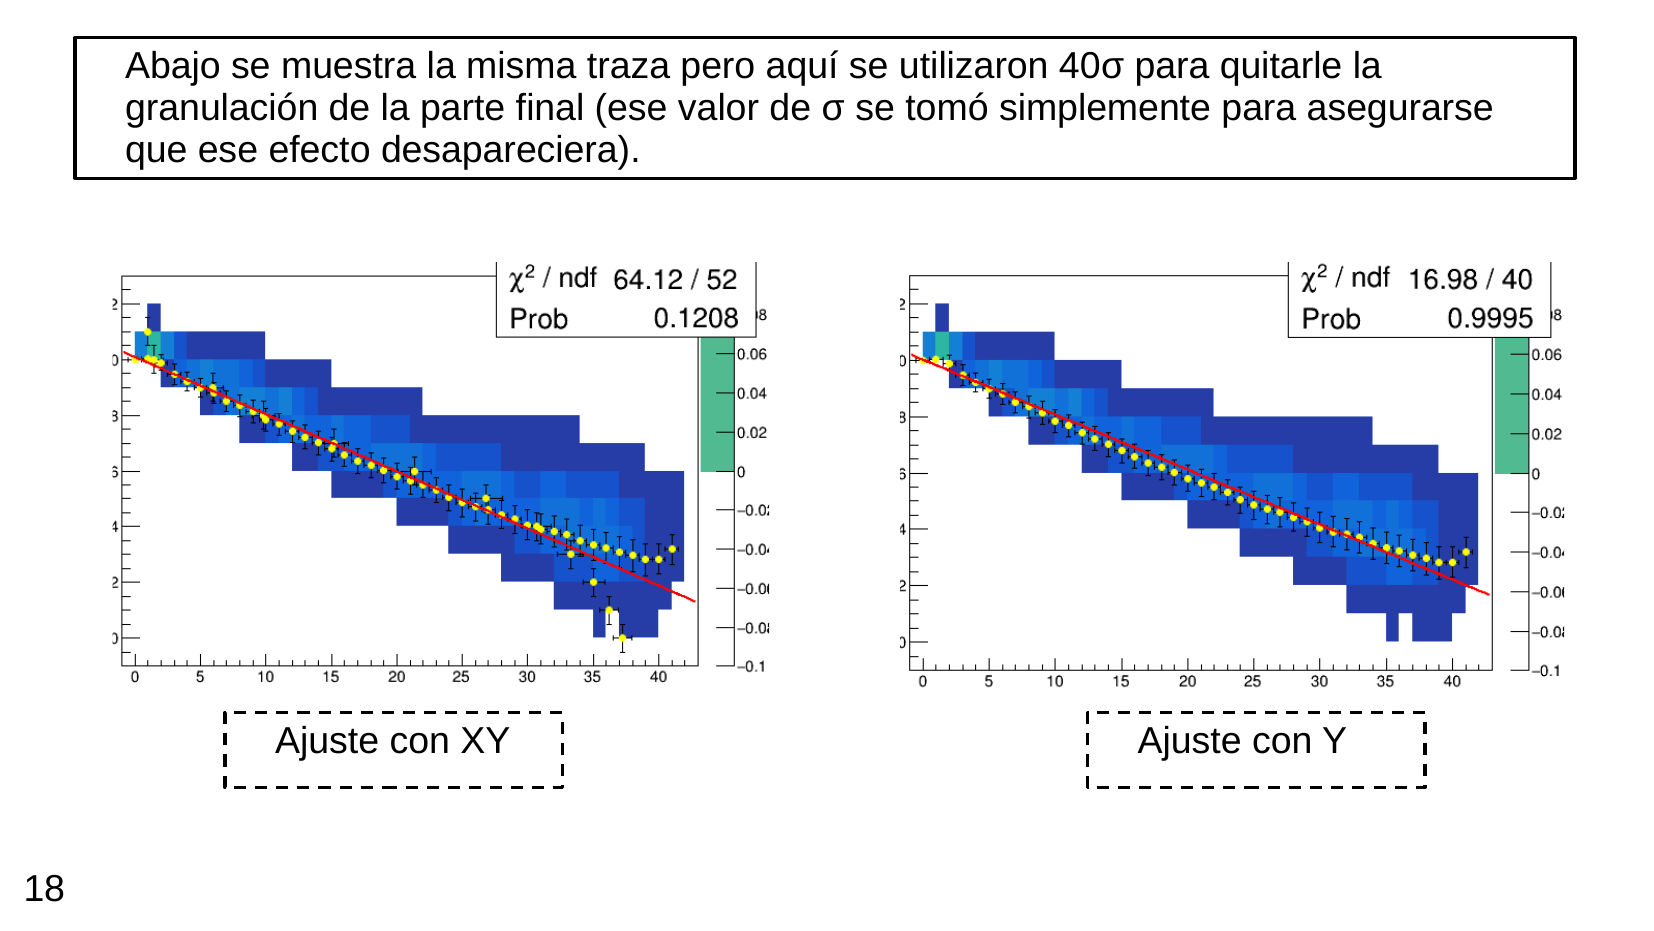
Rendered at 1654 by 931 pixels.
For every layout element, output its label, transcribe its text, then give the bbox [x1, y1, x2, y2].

picture [900, 262, 1565, 689]
text_box Abajo se muestra la misma traza pero aquí se utilizaron 40σ para quitarle la granulación de la parte final (ese valor de σ se tomó simplemente para asegurarse que ese efecto desapareciera). [75, 37, 1576, 179]
text_box Ajuste con XY [225, 712, 563, 788]
picture [112, 262, 770, 684]
text_box <number> [8, 860, 638, 931]
text_box Ajuste con Y [1087, 712, 1426, 788]
